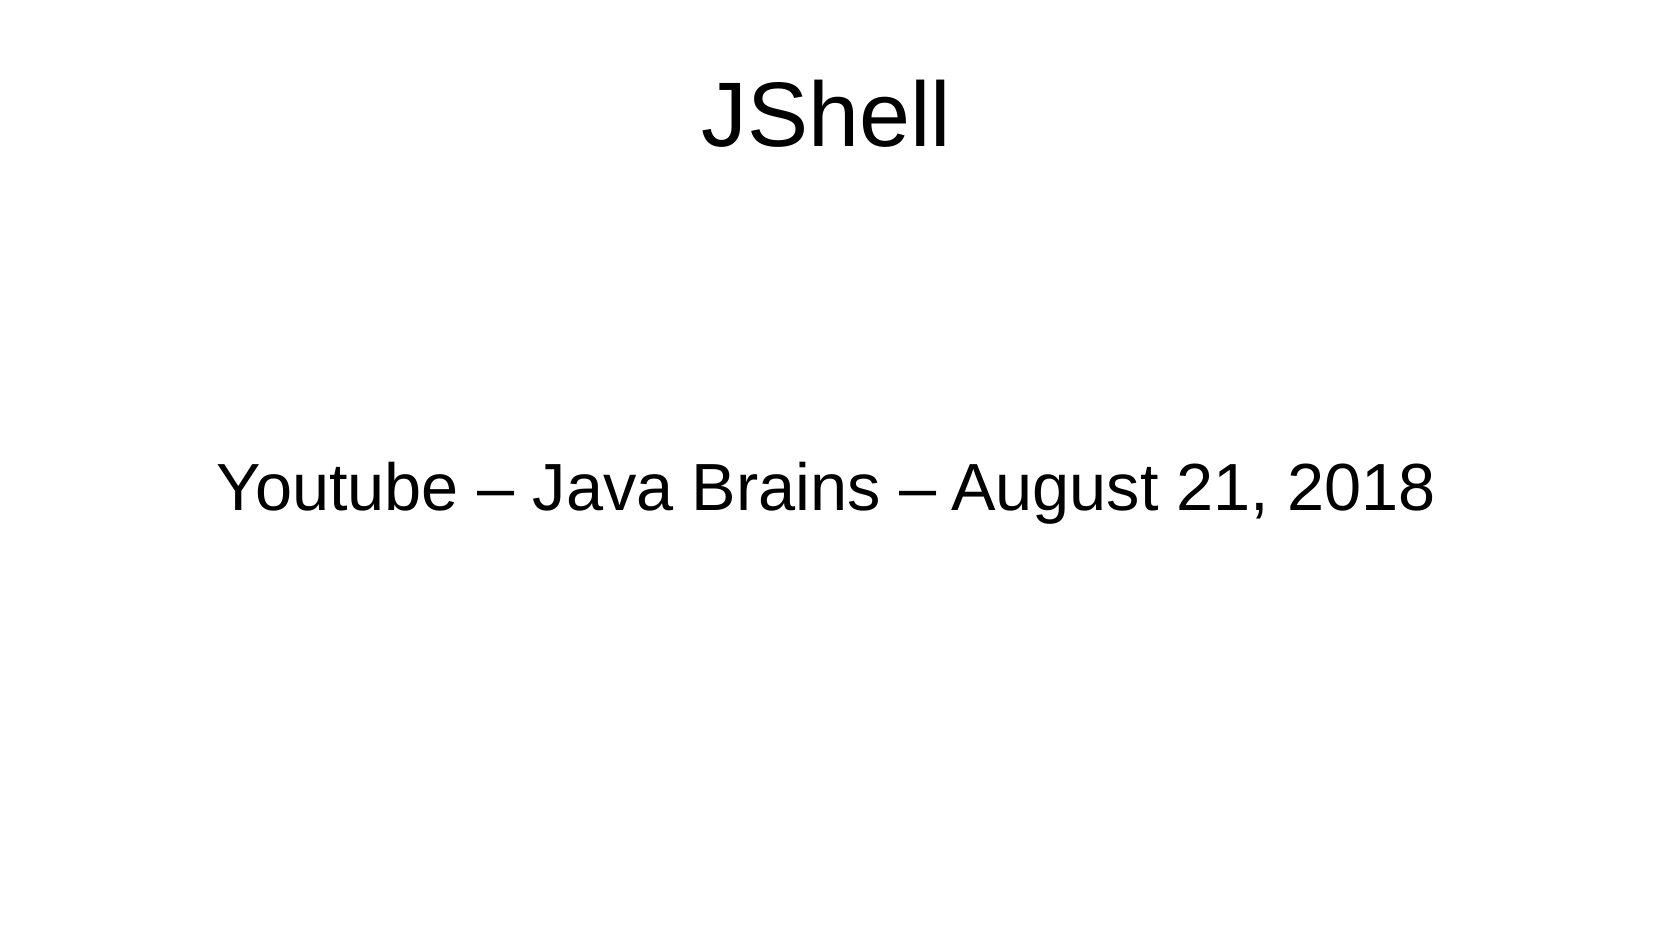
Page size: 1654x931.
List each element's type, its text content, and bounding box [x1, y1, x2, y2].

subtitle Youtube – Java Brains – August 21, 2018 [82, 217, 1571, 758]
title JShell [82, 37, 1571, 193]
